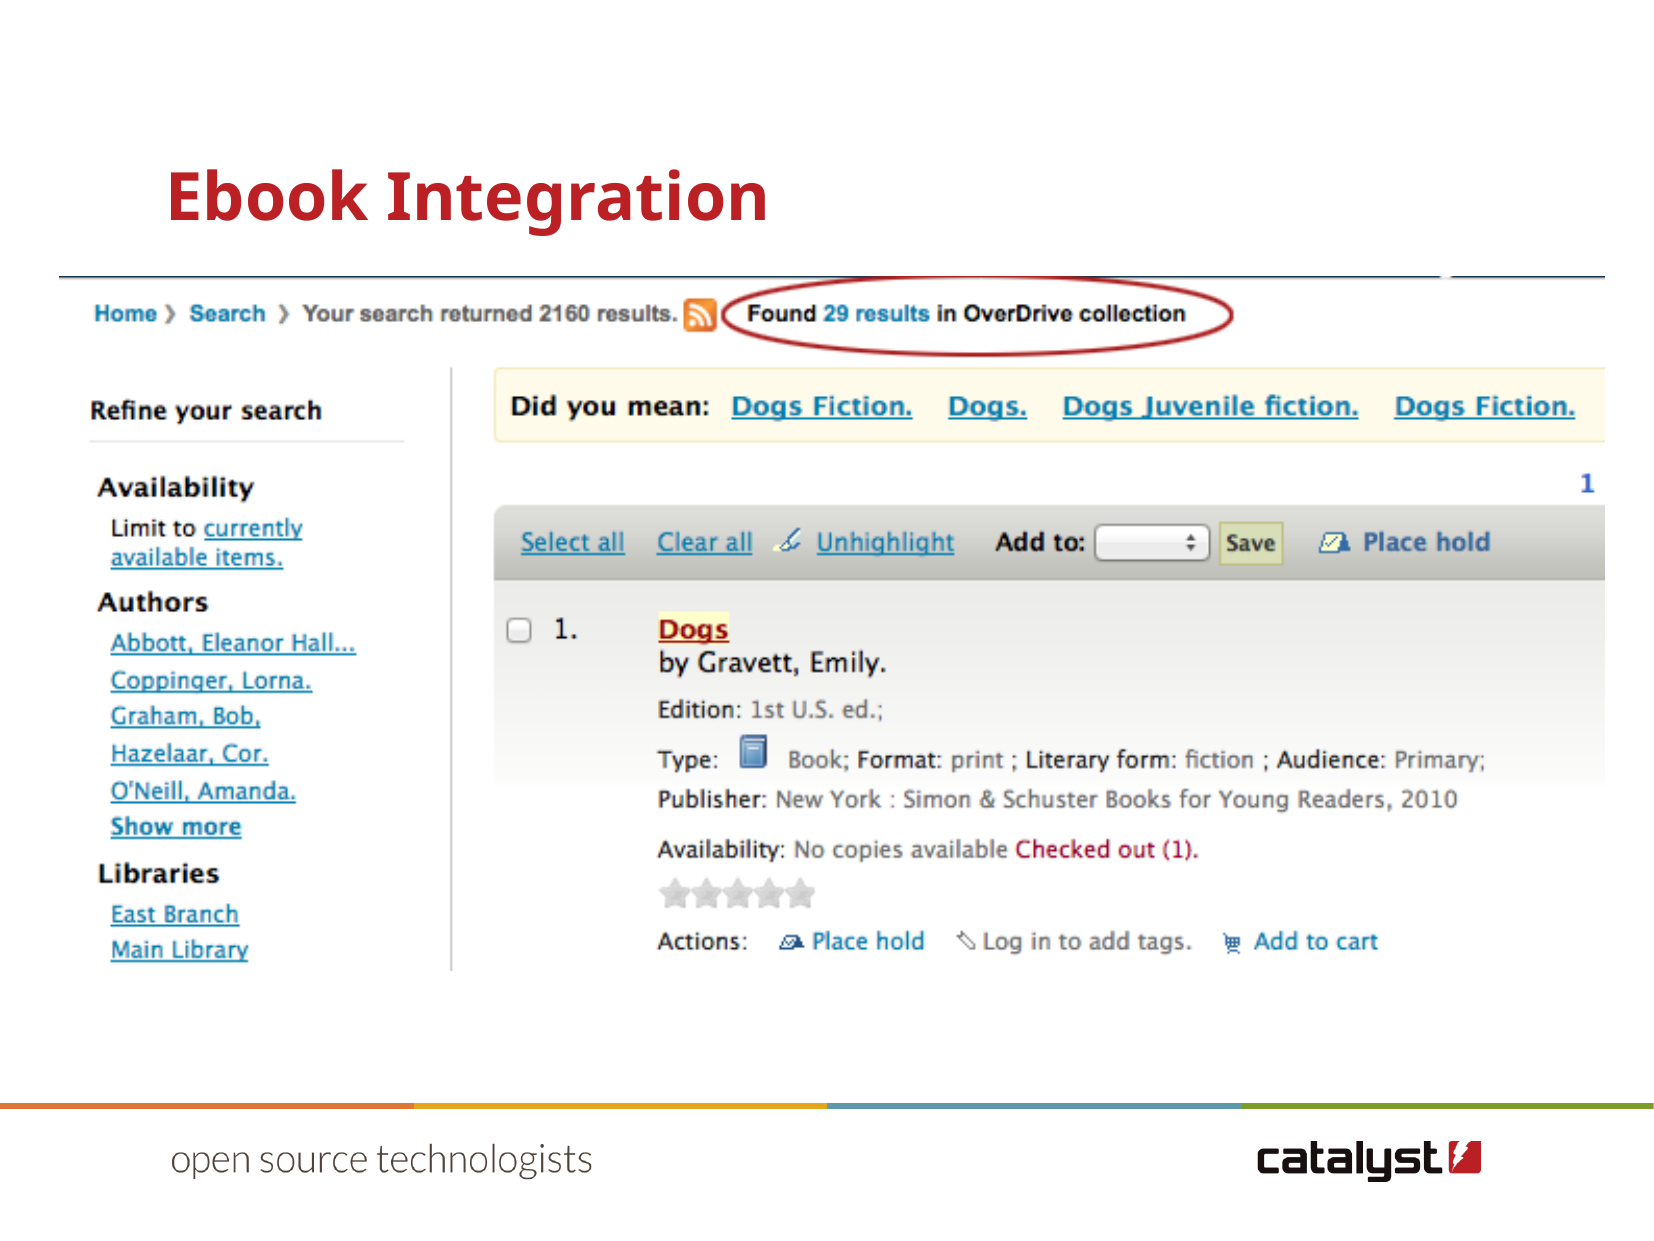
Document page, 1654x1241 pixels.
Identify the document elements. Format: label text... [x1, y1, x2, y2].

picture [59, 276, 1605, 971]
picture [0, 1103, 1654, 1182]
title Ebook Integration [165, 90, 1489, 276]
